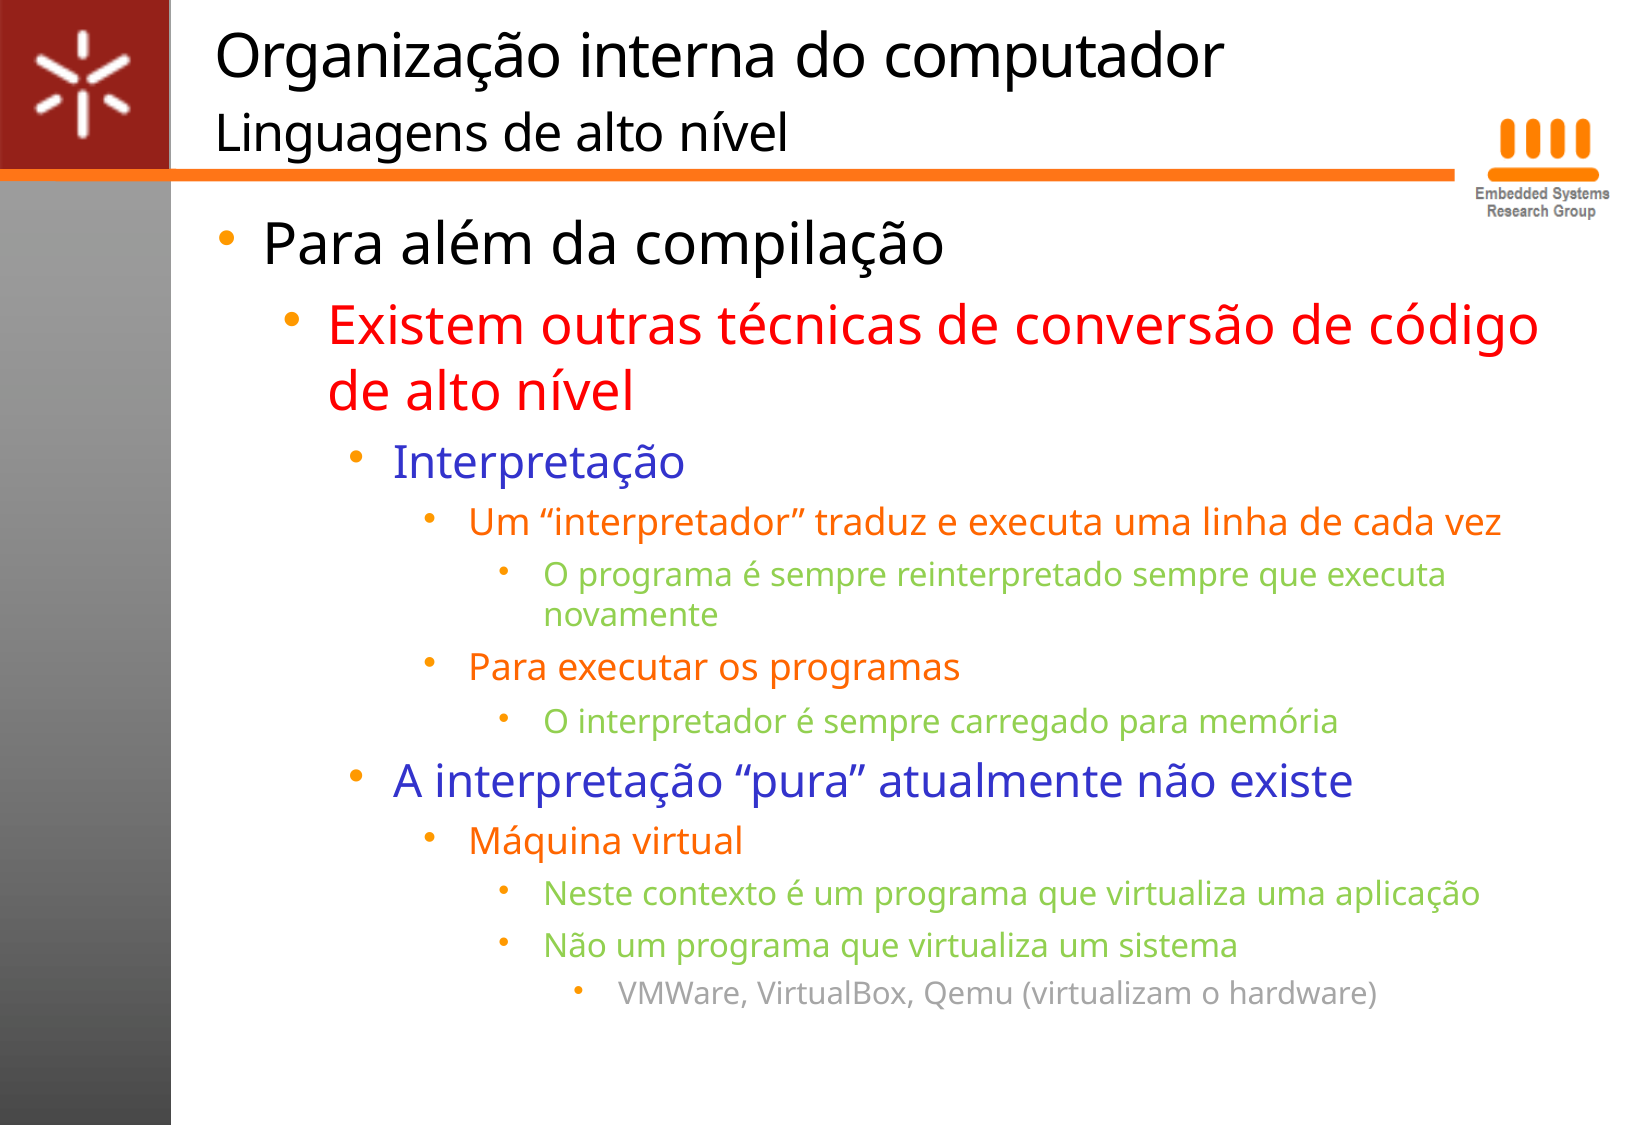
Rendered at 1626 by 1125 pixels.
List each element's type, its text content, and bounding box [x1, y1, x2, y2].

picture [1475, 118, 1610, 220]
title Organização interna do computador Linguagens de alto nível [212, 16, 1382, 234]
text_box Para além da compilação Existem outras técnicas de conversão de código de alto nível Interpretação Um “interpretador” traduz e executa uma linha de cada vez O programa é sempre reinterpretado sempre que executa novamente Para executar os programas O interpretador é sempre carregado para memória A interpretação “pura” atualmente não existe Máquina virtual Neste contexto é um programa que virtualiza uma aplicação Não um programa que virtualiza um sistema VMWare, VirtualBox, Qemu (virtualizam o hardware) [214, 188, 1563, 1011]
picture [0, 0, 171, 169]
picture [0, 182, 171, 1125]
